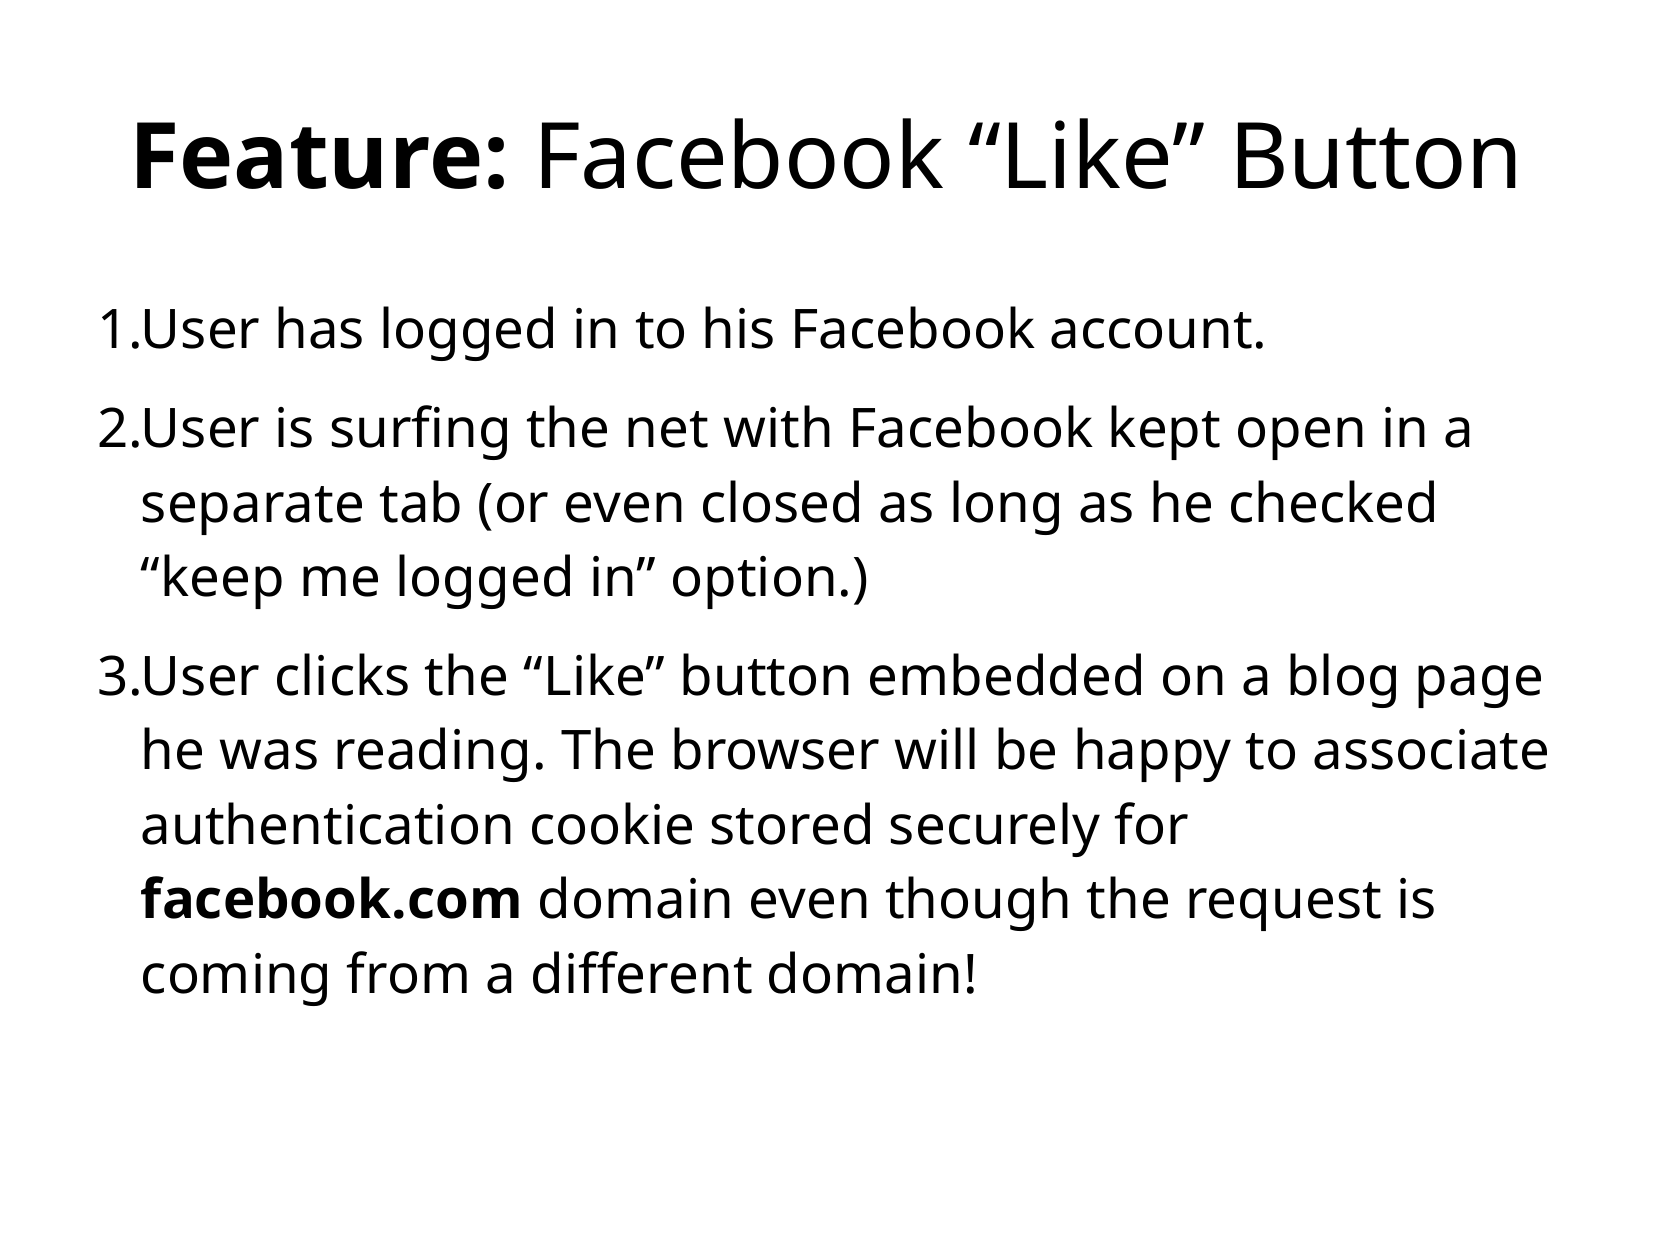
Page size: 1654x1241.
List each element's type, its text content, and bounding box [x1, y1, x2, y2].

list User has logged in to his Facebook account. User is surfing the net with Facebook kept open in a separate tab (or even closed as long as he checked “keep me logged in” option.) User clicks the “Like” button embedded on a blog page he was reading. The browser will be happy to associate authentication cookie stored securely for facebook.com domain even though the request is coming from a different domain! [82, 290, 1571, 1010]
title Feature: Facebook “Like” Button [82, 49, 1571, 257]
